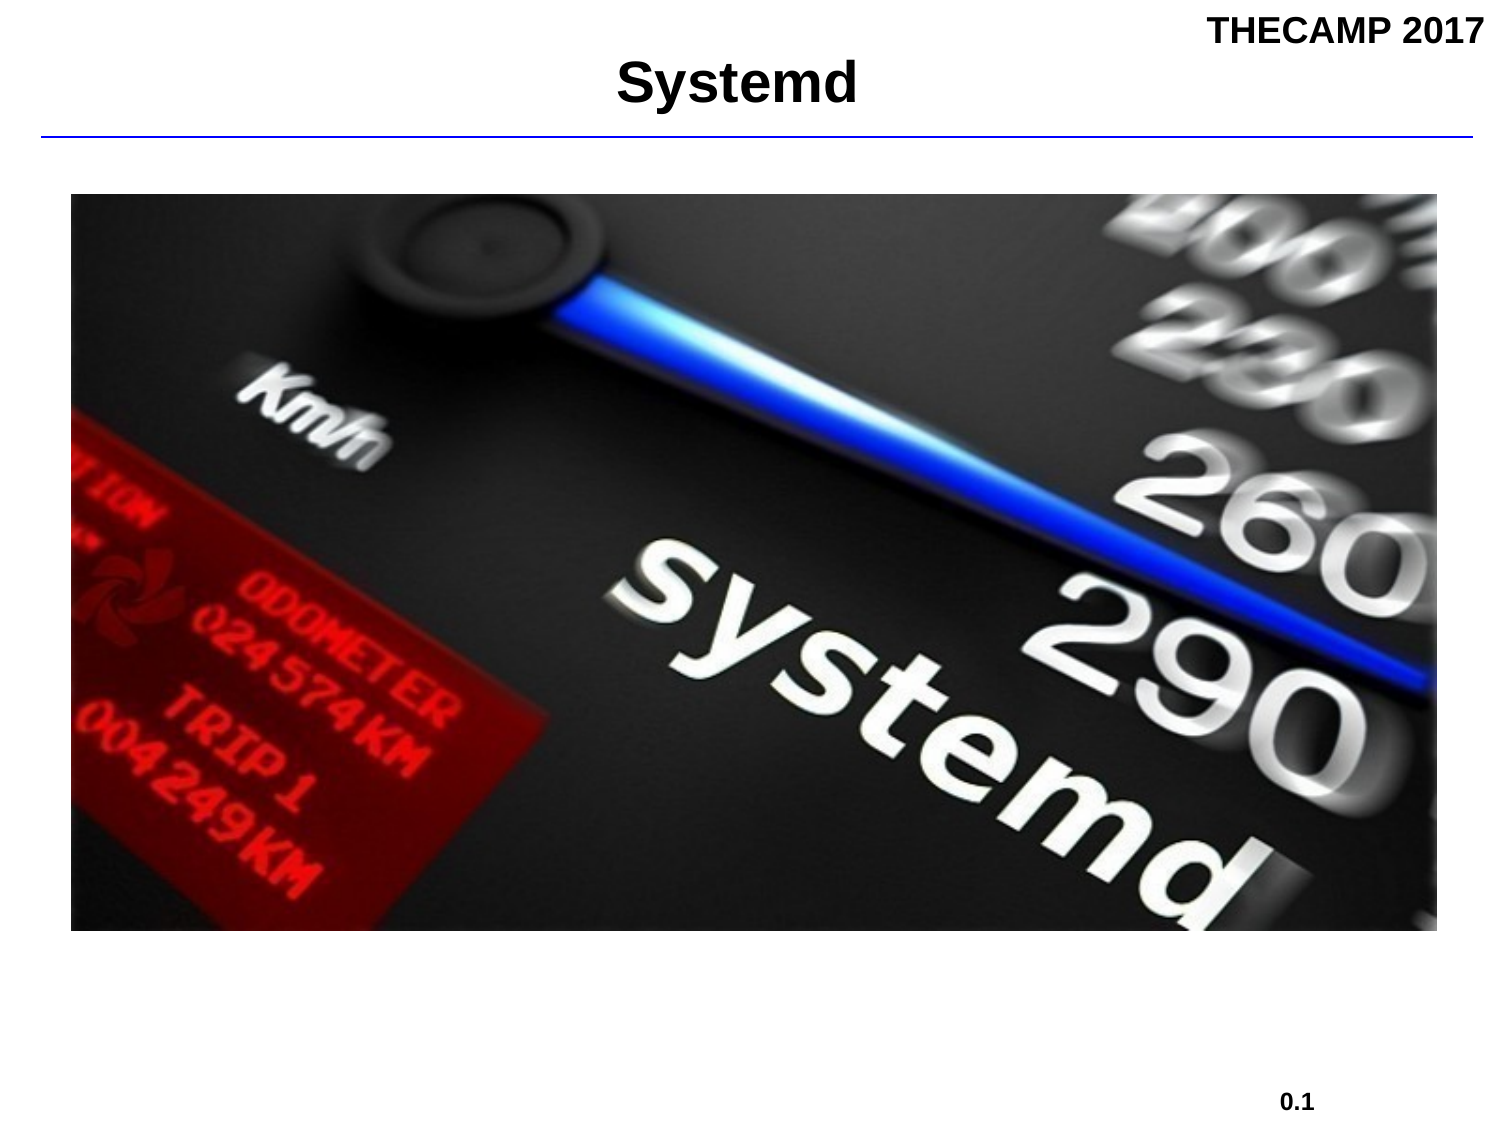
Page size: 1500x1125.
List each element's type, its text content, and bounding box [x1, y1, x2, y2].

picture [71, 194, 1437, 931]
title Systemd [608, 42, 892, 135]
